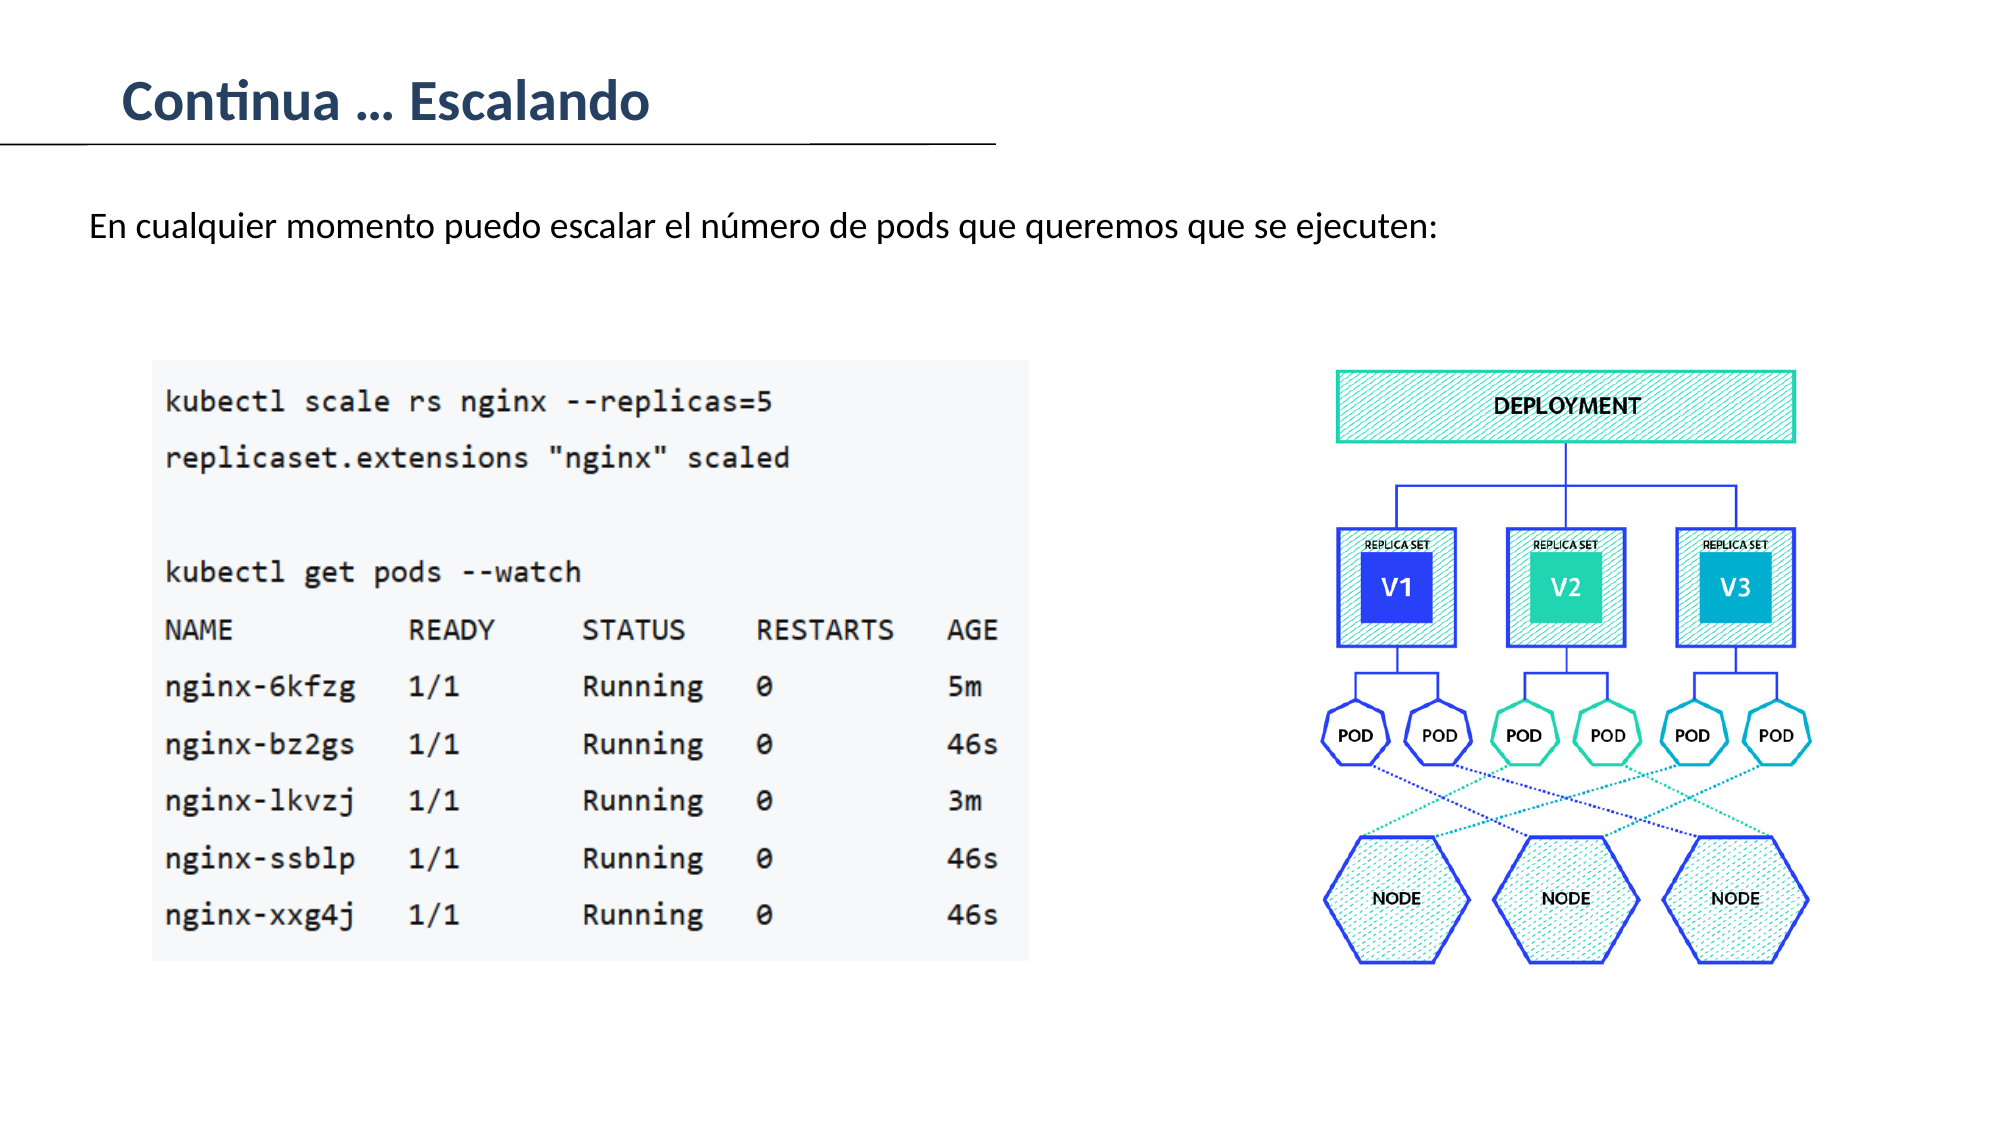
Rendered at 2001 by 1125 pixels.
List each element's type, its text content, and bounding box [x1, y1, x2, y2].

picture [152, 360, 1029, 961]
picture [1261, 322, 1872, 1008]
text_box Continua … Escalando [108, 54, 1114, 141]
text_box En cualquier momento puedo escalar el número de pods que queremos que se ejecuten: [74, 193, 1802, 253]
